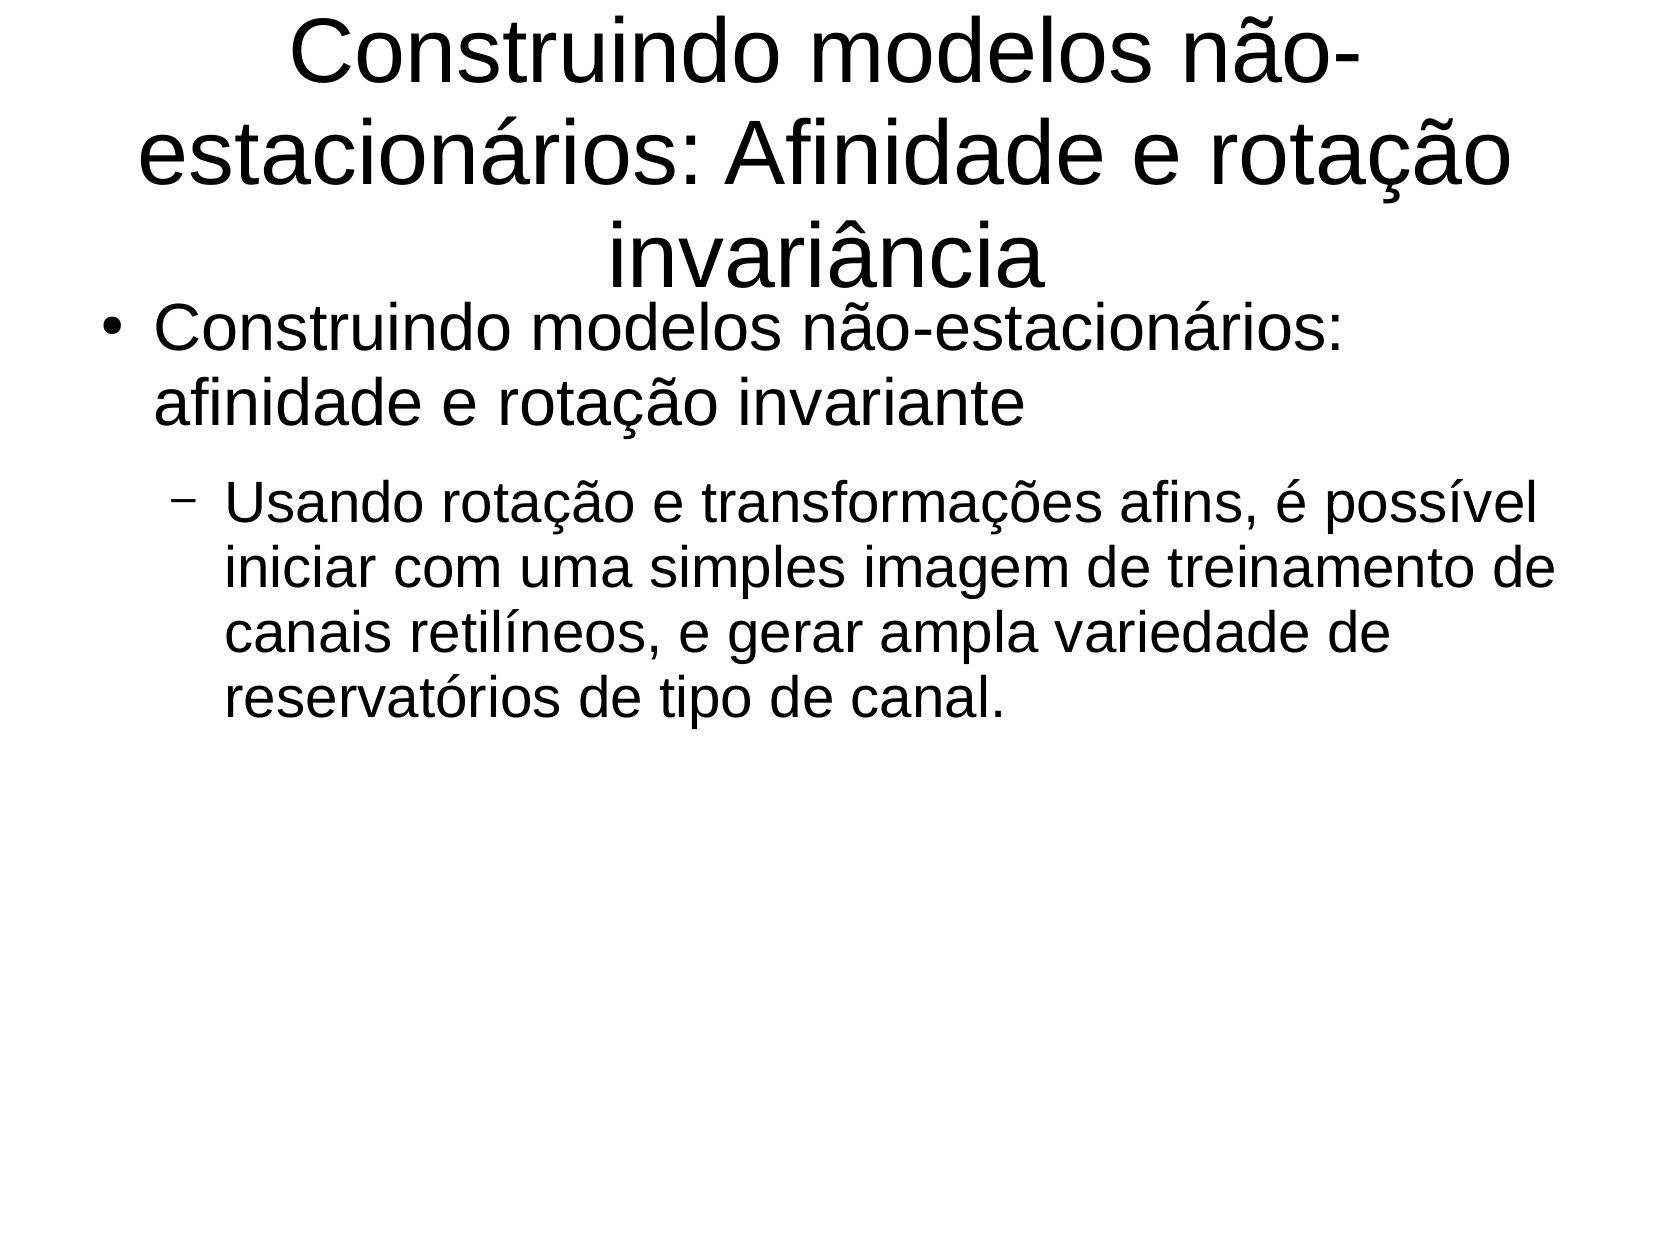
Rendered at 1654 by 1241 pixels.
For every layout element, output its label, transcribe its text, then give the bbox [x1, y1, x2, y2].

list Construindo modelos não-estacionários: afinidade e rotação invariante Usando rotação e transformações afins, é possível iniciar com uma simples imagem de treinamento de canais retilíneos, e gerar ampla variedade de reservatórios de tipo de canal. [82, 290, 1571, 1010]
title Construindo modelos não-estacionários: Afinidade e rotação invariância [82, 0, 1571, 290]
